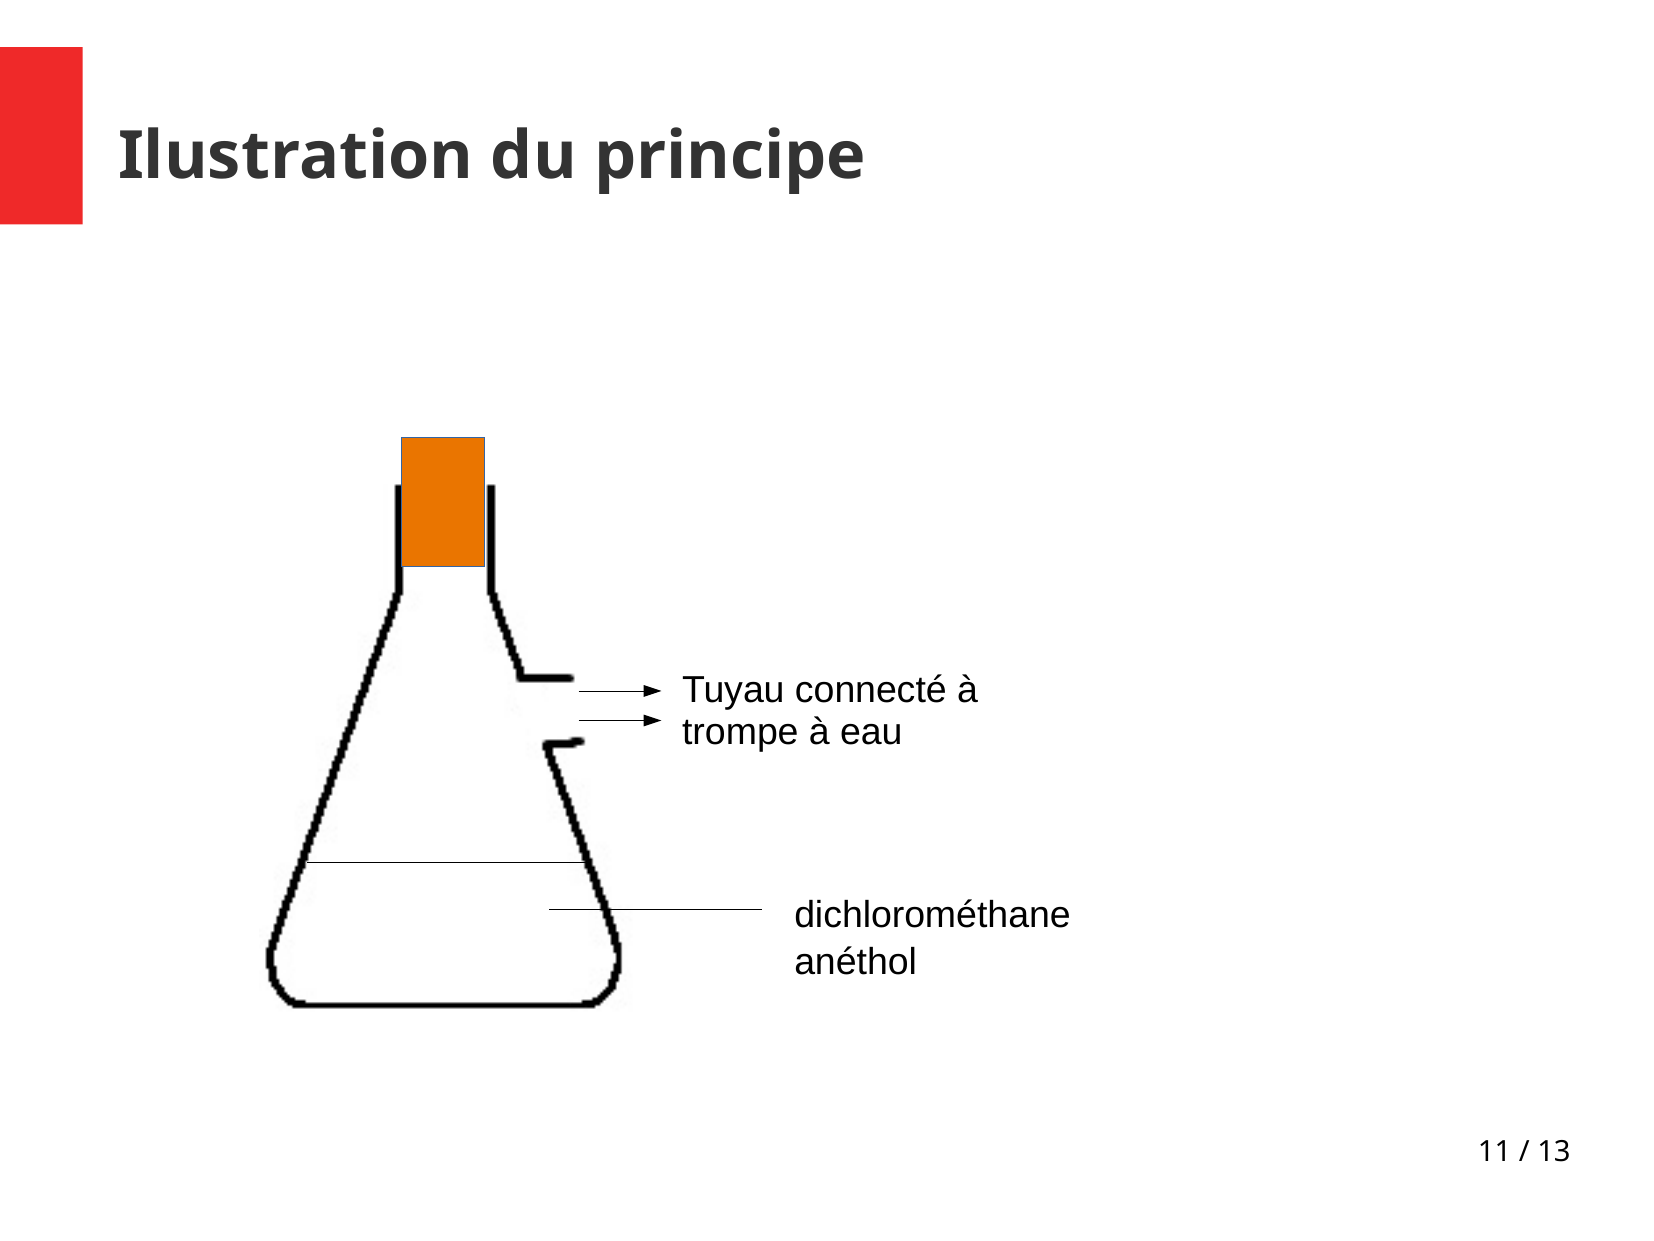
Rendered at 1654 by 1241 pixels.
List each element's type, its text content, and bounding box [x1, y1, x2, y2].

text_box [401, 437, 485, 567]
text_box Tuyau connecté à trompe à eau [667, 661, 1117, 761]
picture [259, 470, 638, 1022]
text_box anéthol [779, 933, 1052, 990]
title Ilustration du principe [118, 49, 1571, 257]
text_box dichlorométhane [779, 885, 1111, 943]
